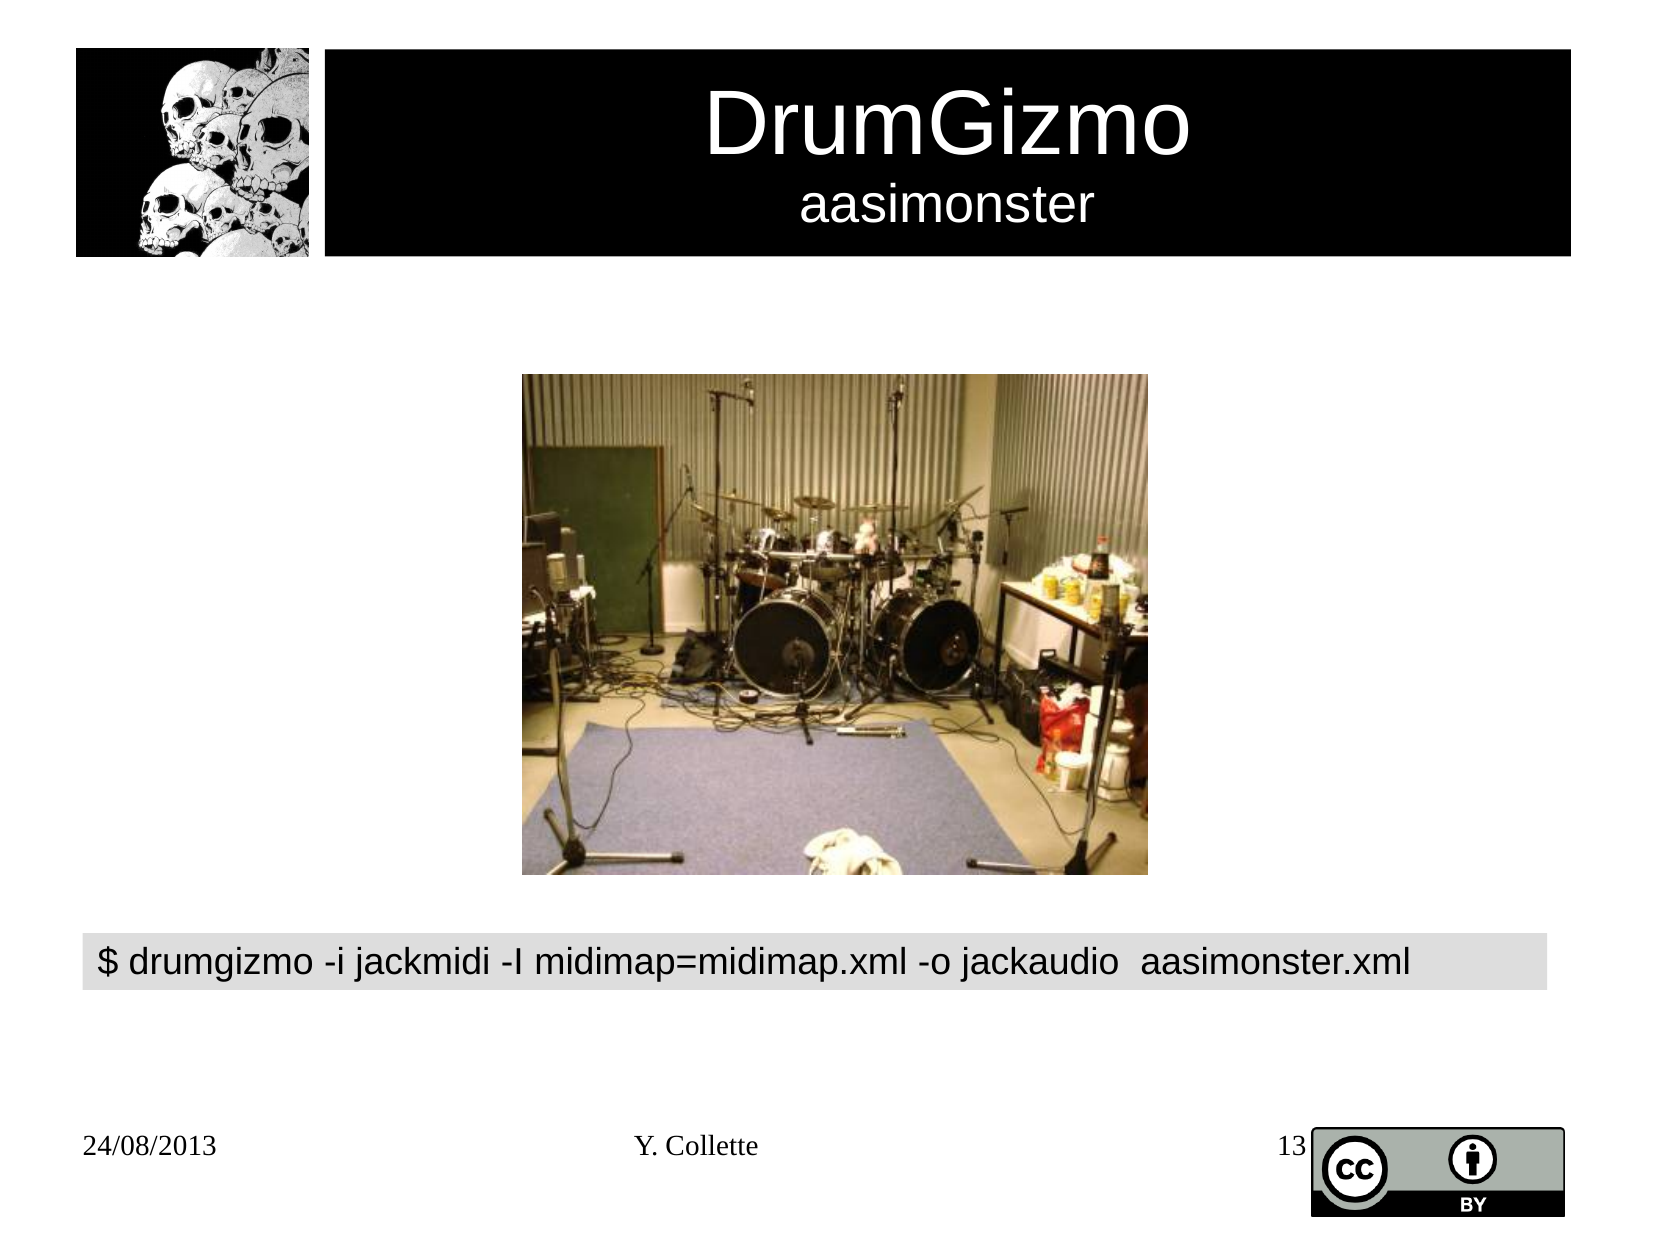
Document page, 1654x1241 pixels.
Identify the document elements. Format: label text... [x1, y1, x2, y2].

picture [522, 374, 1148, 875]
picture [1311, 1127, 1565, 1217]
picture [76, 48, 309, 257]
title DrumGizmo aasimonster [324, 49, 1571, 257]
text_box $ drumgizmo -i jackmidi -I midimap=midimap.xml -o jackaudio aasimonster.xml [82, 933, 1548, 990]
